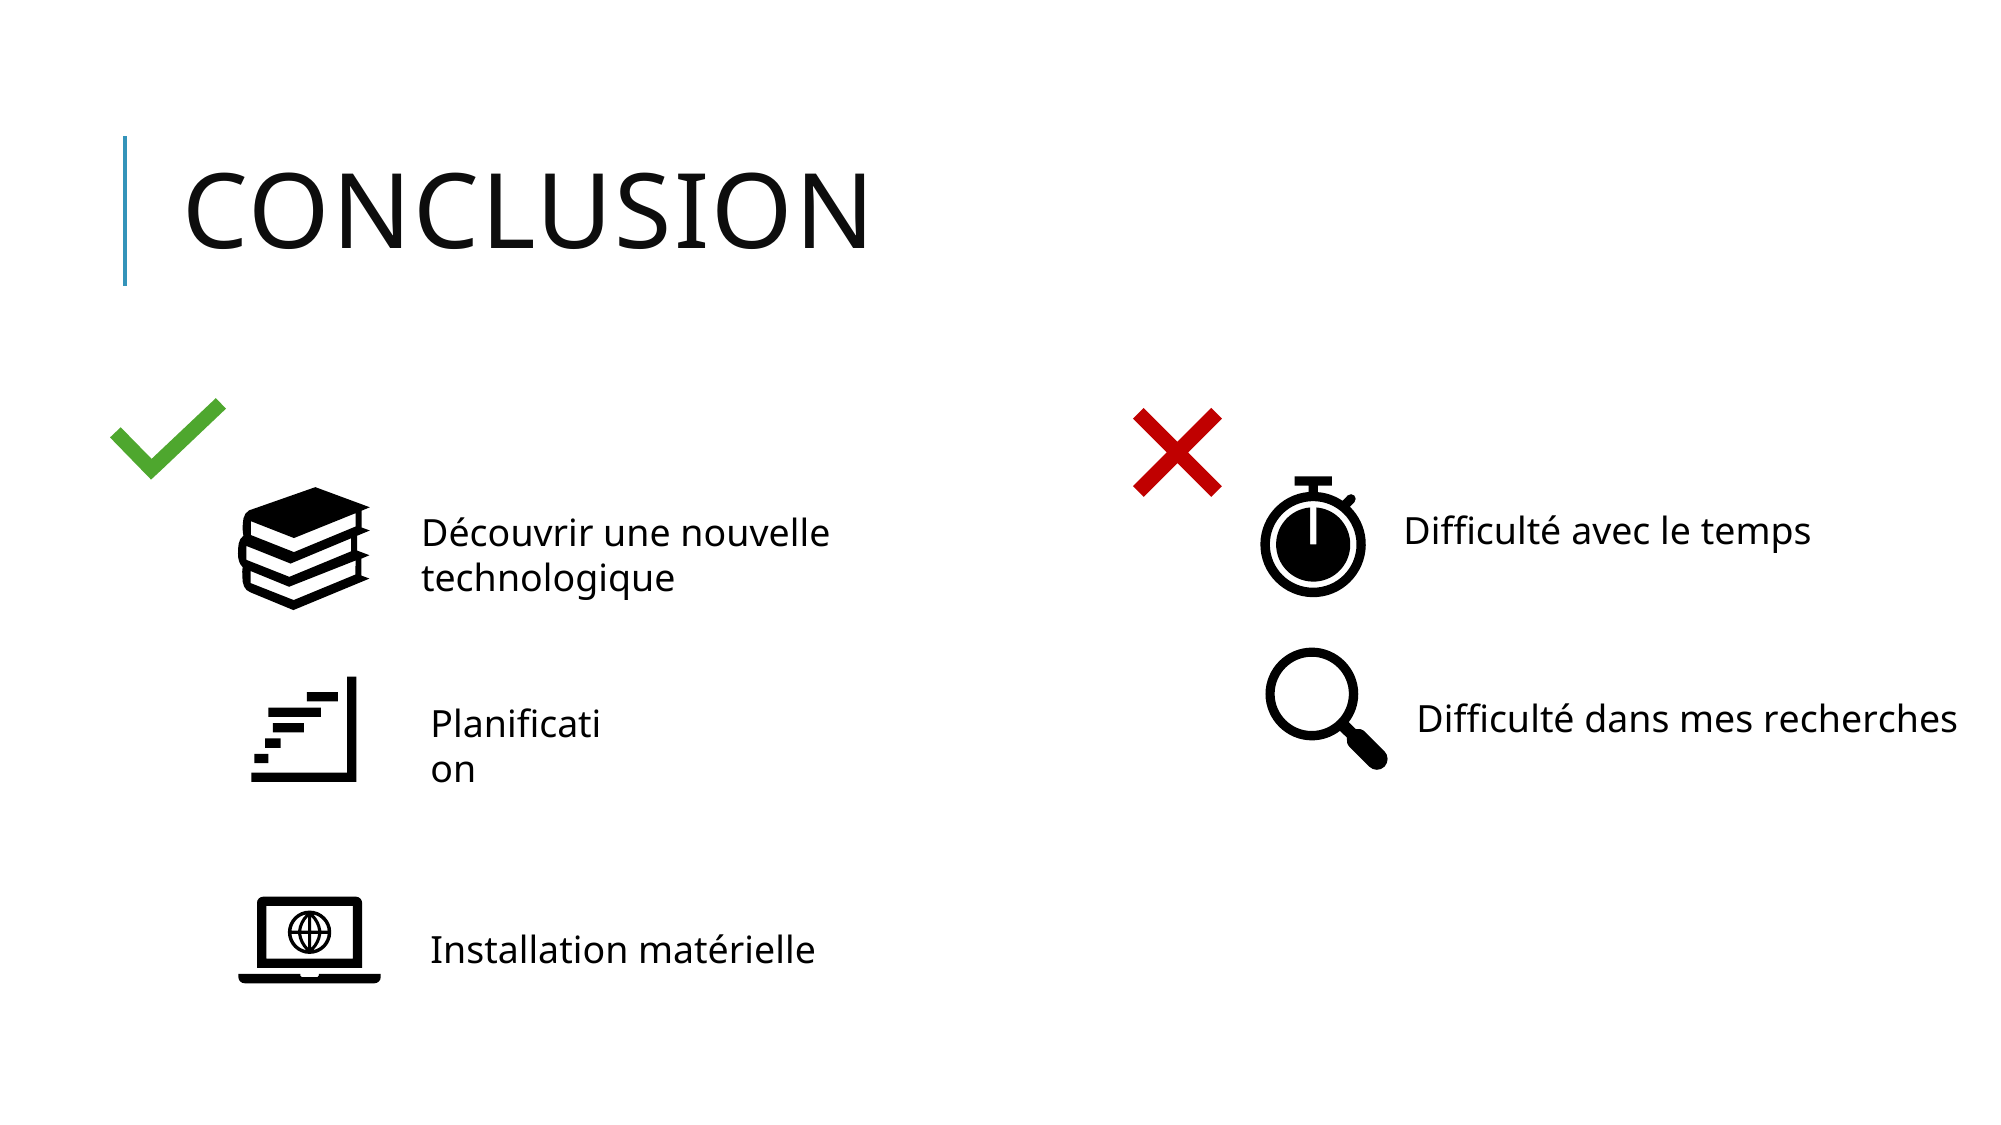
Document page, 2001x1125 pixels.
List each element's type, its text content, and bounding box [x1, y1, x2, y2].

text_box Difficulté dans mes recherches [1402, 687, 2000, 748]
text_box Difficulté avec le temps [1389, 499, 2000, 561]
text_box Installation matérielle [415, 918, 871, 979]
picture [234, 864, 385, 1015]
text_box Planification [415, 692, 634, 753]
picture [107, 377, 379, 624]
picture [1116, 391, 1389, 612]
title Conclusion [168, 96, 1763, 343]
picture [1251, 633, 1402, 784]
picture [228, 654, 379, 805]
text_box Découvrir une nouvelle technologique [405, 501, 1090, 563]
